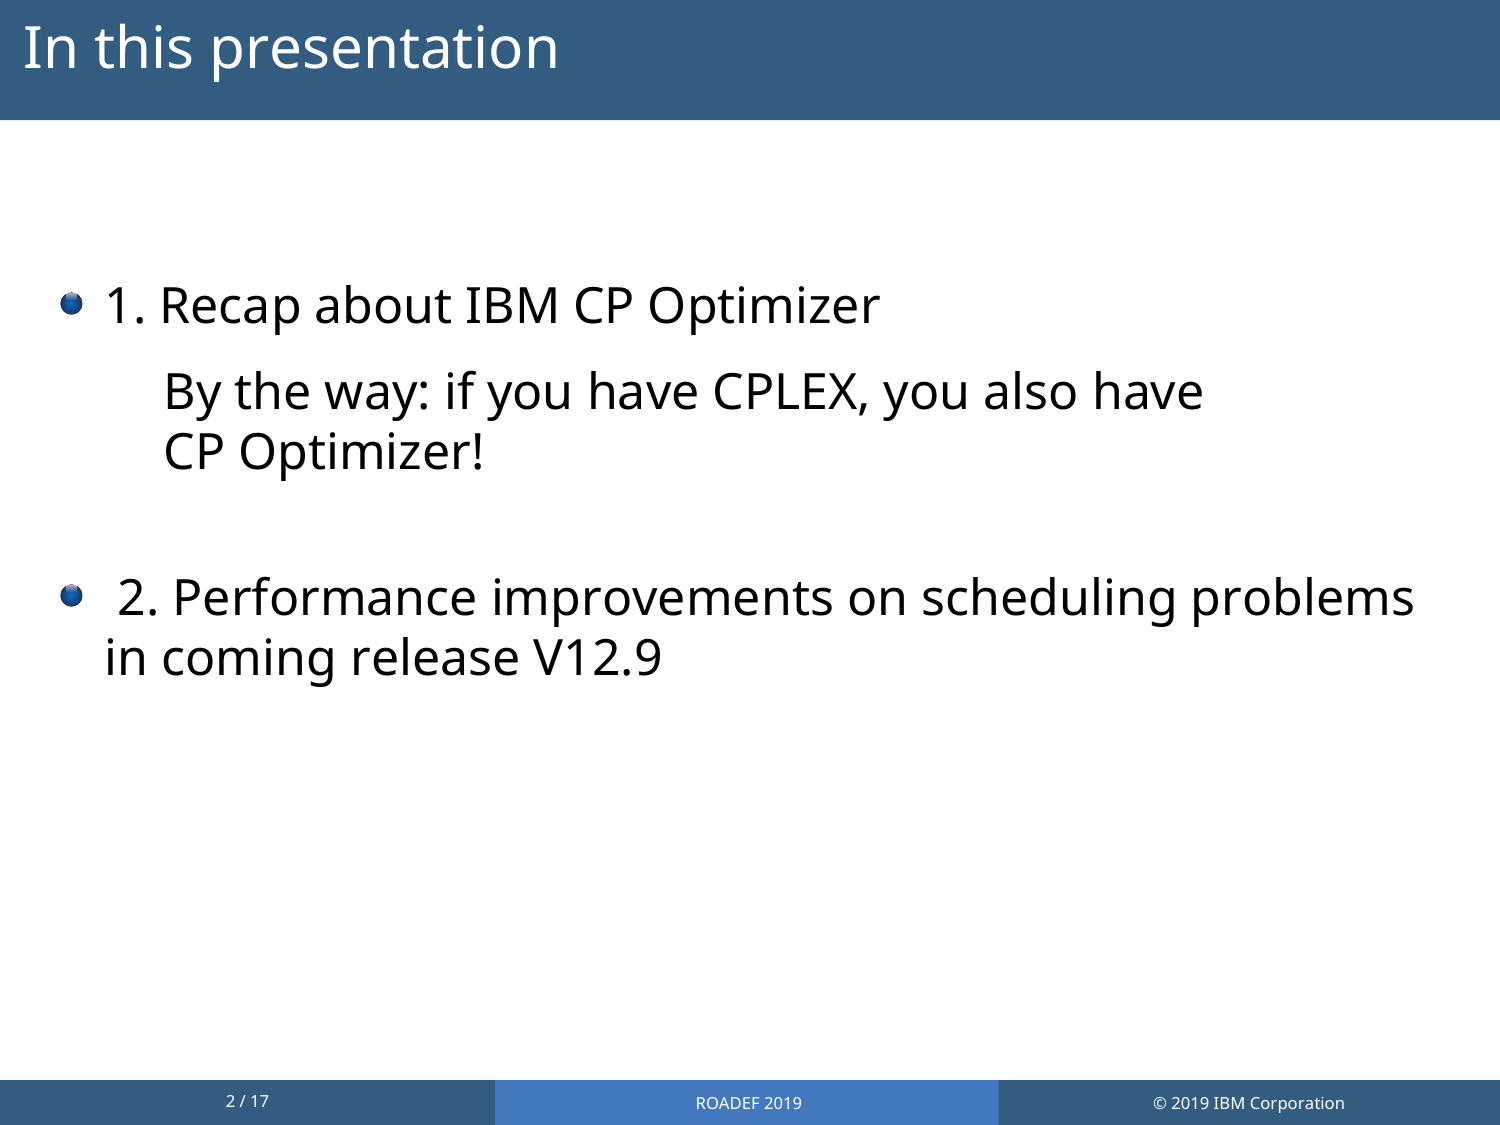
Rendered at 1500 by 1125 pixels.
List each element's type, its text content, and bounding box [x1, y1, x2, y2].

title In this presentation [0, 0, 1500, 121]
list 1. Recap about IBM CP Optimizer By the way: if you have CPLEX, you also have CP Optimizer! 2. Performance improvements on scheduling problems in coming release V12.9 [45, 265, 1441, 766]
